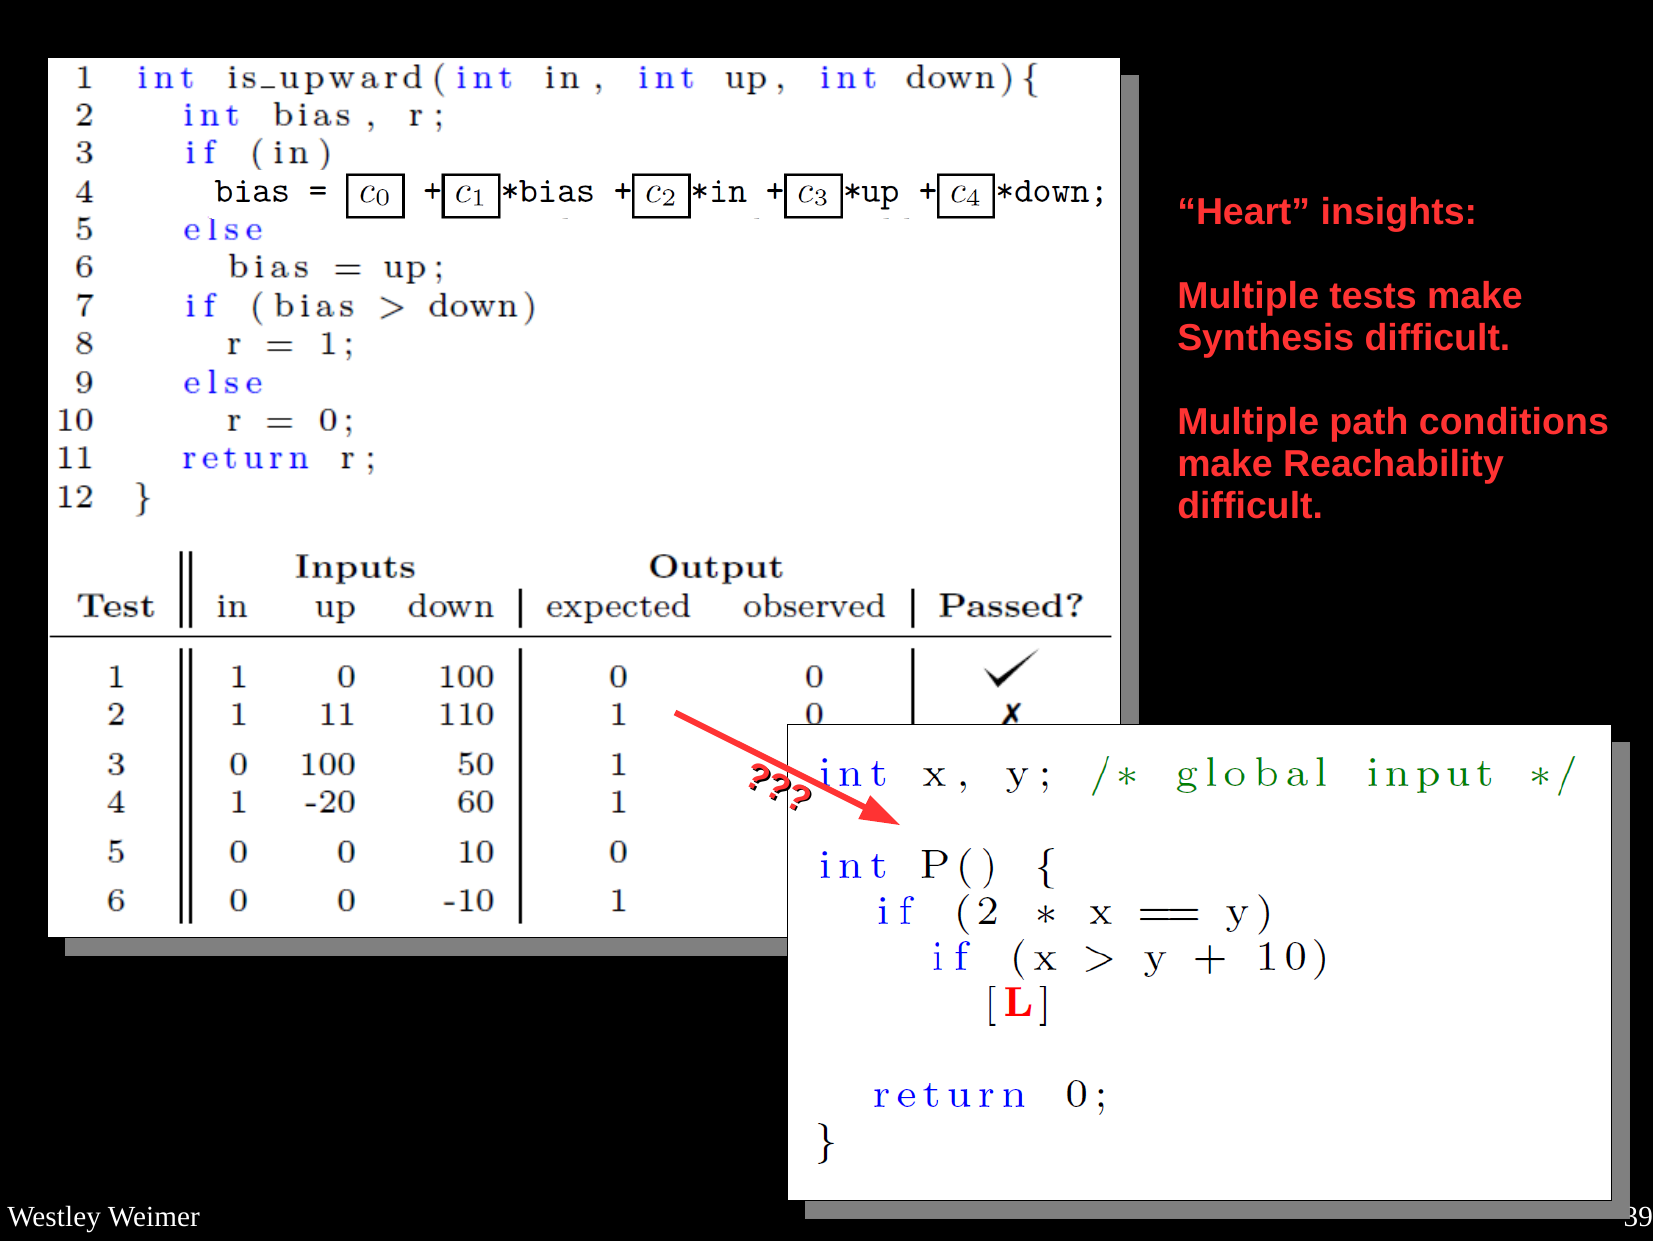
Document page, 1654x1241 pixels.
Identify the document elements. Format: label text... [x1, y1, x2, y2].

picture [47, 57, 1612, 1201]
text_box “Heart” insights: Multiple tests make Synthesis difficult. Multiple path conditions make Reachability difficult. [1162, 183, 1625, 545]
